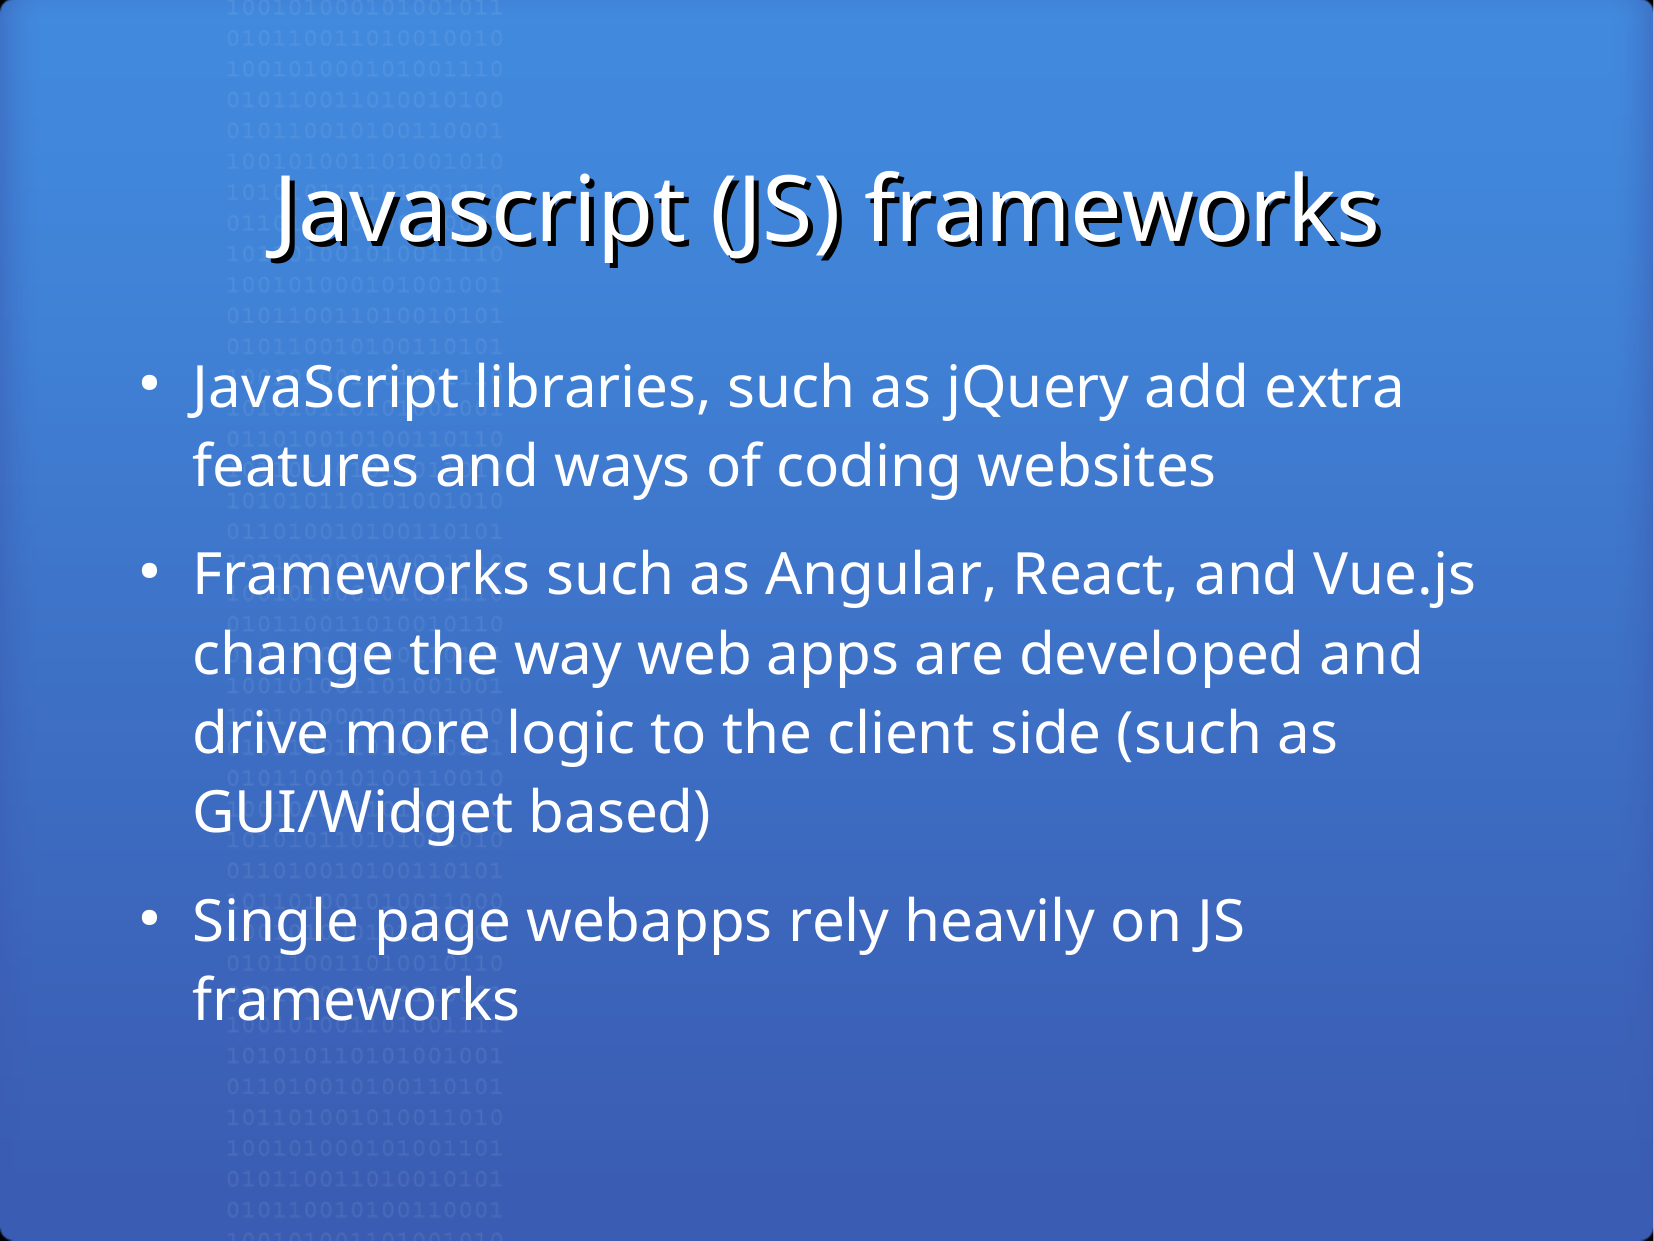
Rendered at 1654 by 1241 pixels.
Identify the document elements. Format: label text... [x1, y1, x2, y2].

title Javascript (JS) frameworks [121, 102, 1534, 310]
list JavaScript libraries, such as jQuery add extra features and ways of coding websites Frameworks such as Angular, React, and Vue.js change the way web apps are developed and drive more logic to the client side (such as GUI/Widget based) Single page webapps rely heavily on JS frameworks [121, 344, 1534, 1120]
picture [0, 0, 1654, 1241]
